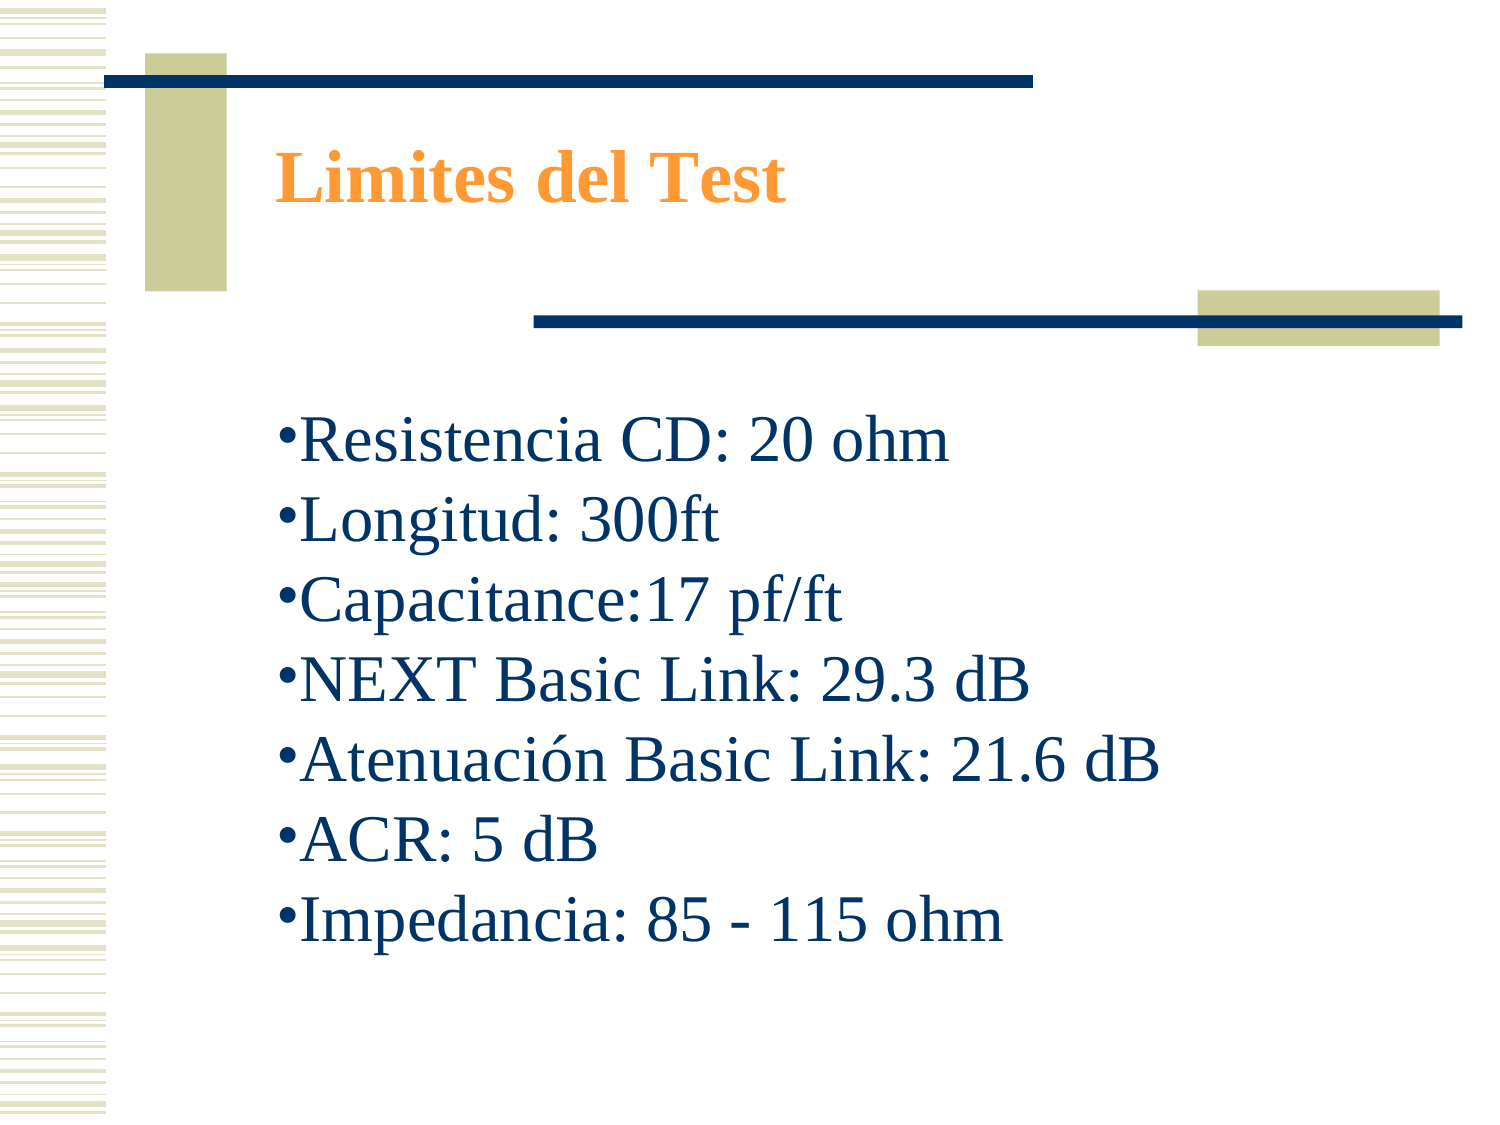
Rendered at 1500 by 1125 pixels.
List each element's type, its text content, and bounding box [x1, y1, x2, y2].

text_box Limites del Test [260, 119, 803, 226]
text_box Resistencia CD: 20 ohm Longitud: 300ft Capacitance:17 pf/ft NEXT Basic Link: 29.3 dB Atenuación Basic Link: 21.6 dB ACR: 5 dB Impedancia: 85 - 115 ohm [261, 387, 1179, 1043]
